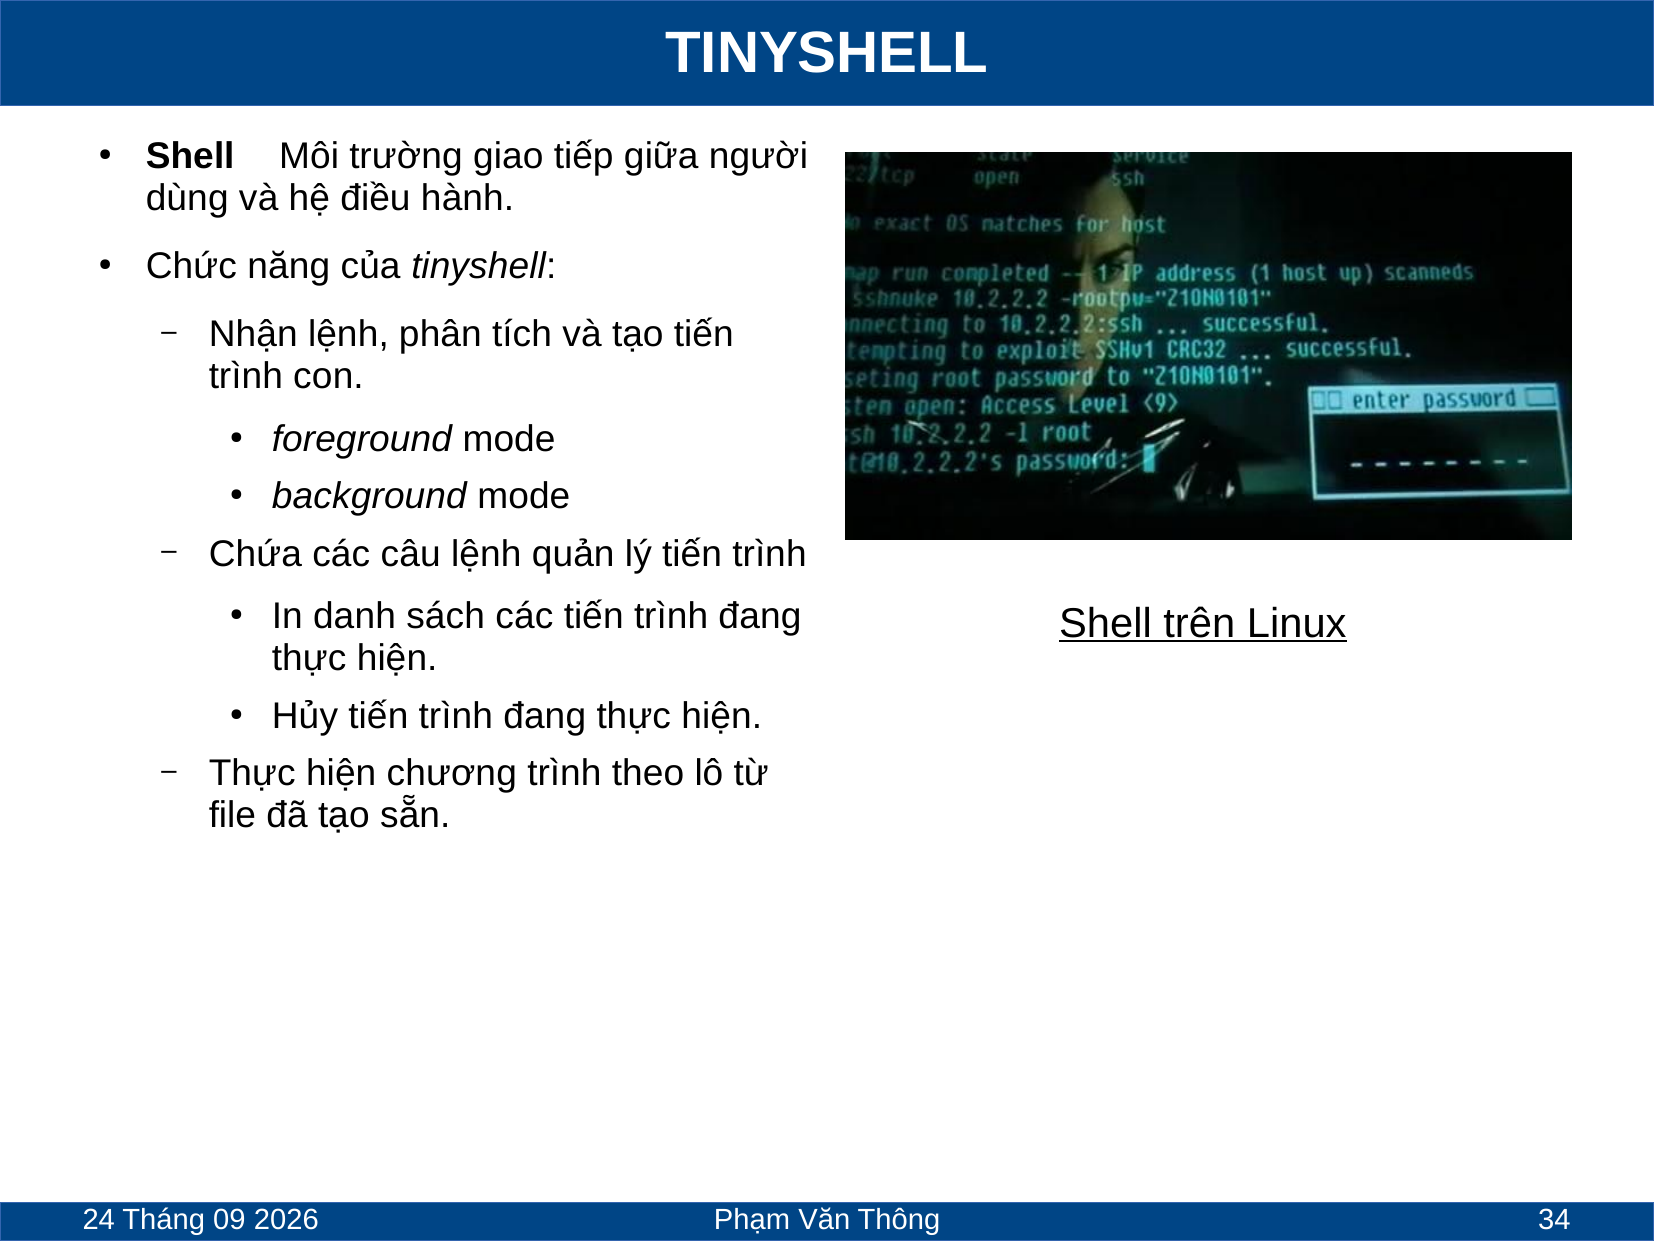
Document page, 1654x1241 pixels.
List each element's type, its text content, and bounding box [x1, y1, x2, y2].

list Shell Môi trường giao tiếp giữa người dùng và hệ điều hành. Chức năng của tinyshell: Nhận lệnh, phân tích và tạo tiến trình con. foreground mode background mode Chứa các câu lệnh quản lý tiến trình In danh sách các tiến trình đang thực hiện. Hủy tiến trình đang thực hiện. Thực hiện chương trình theo lô từ file đã tạo sẵn. [82, 135, 809, 855]
picture [845, 152, 1572, 541]
list Shell trên Linux [840, 600, 1567, 721]
title TINYSHELL [0, 0, 1654, 106]
